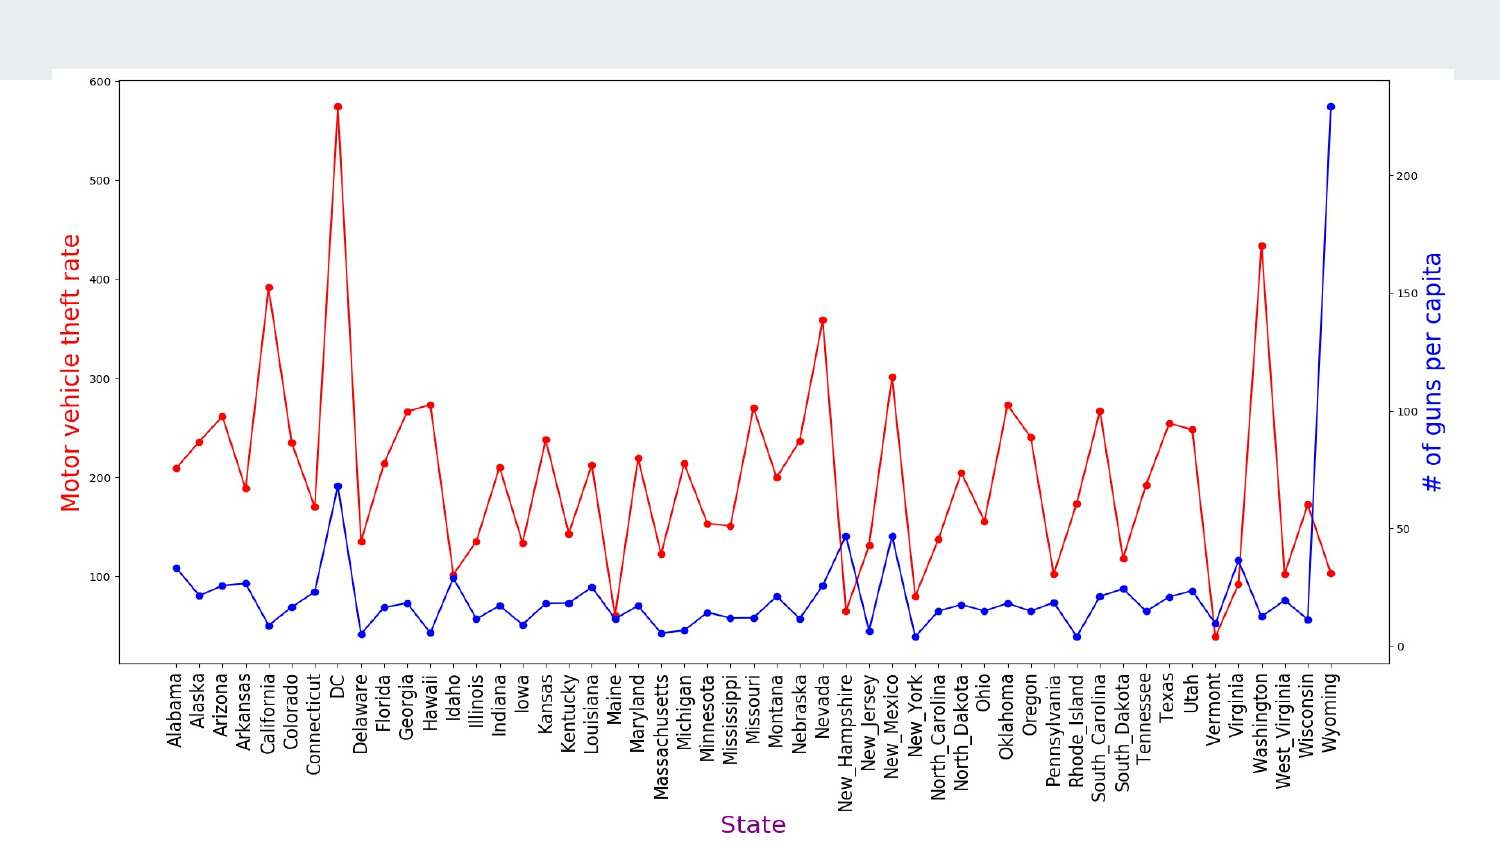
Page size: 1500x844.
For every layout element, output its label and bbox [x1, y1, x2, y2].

picture [52, 69, 1454, 844]
